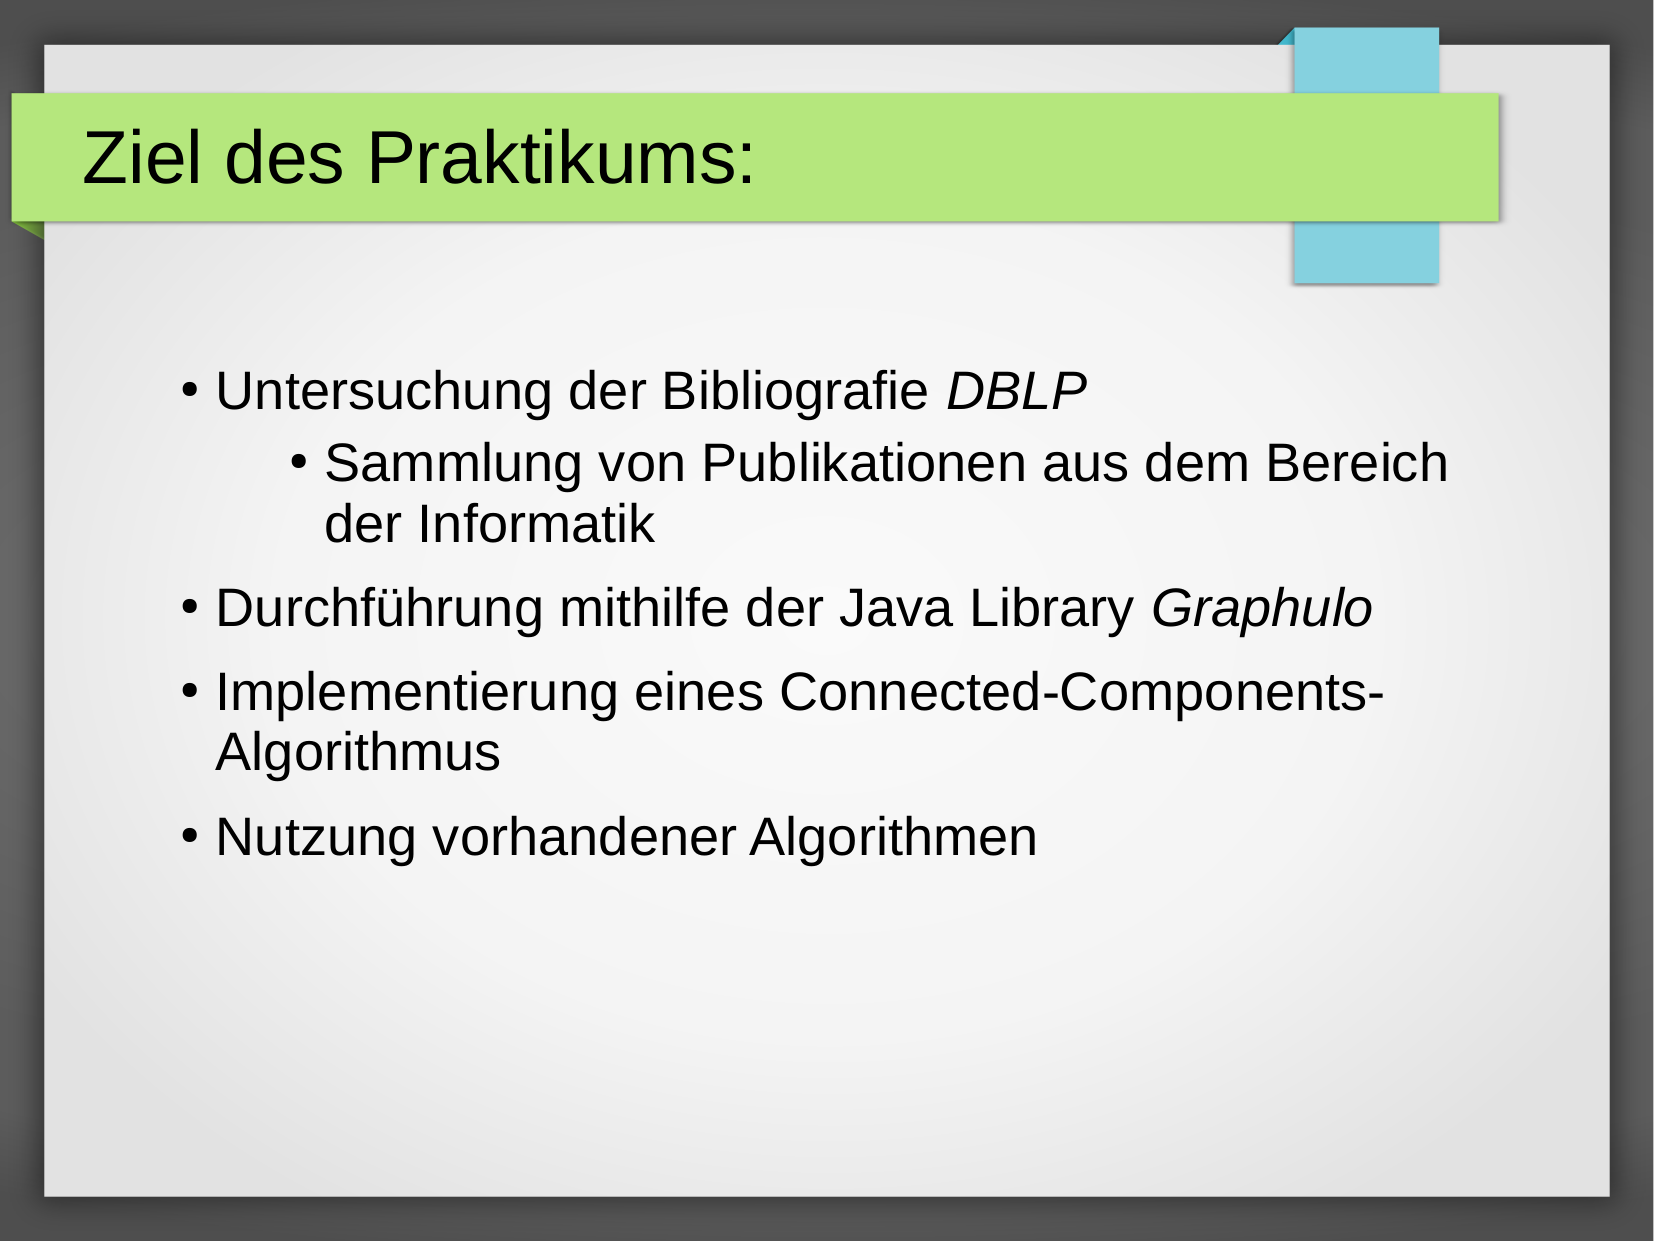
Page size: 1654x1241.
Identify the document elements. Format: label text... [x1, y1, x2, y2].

text_box Untersuchung der Bibliografie DBLP Sammlung von Publikationen aus dem Bereich der Informatik Durchführung mithilfe der Java Library Graphulo Implementierung eines Connected-Components- Algorithmus Nutzung vorhandener Algorithmen [165, 352, 1536, 875]
text_box Ziel des Praktikums: [82, 94, 1264, 213]
picture [0, 0, 1654, 1241]
